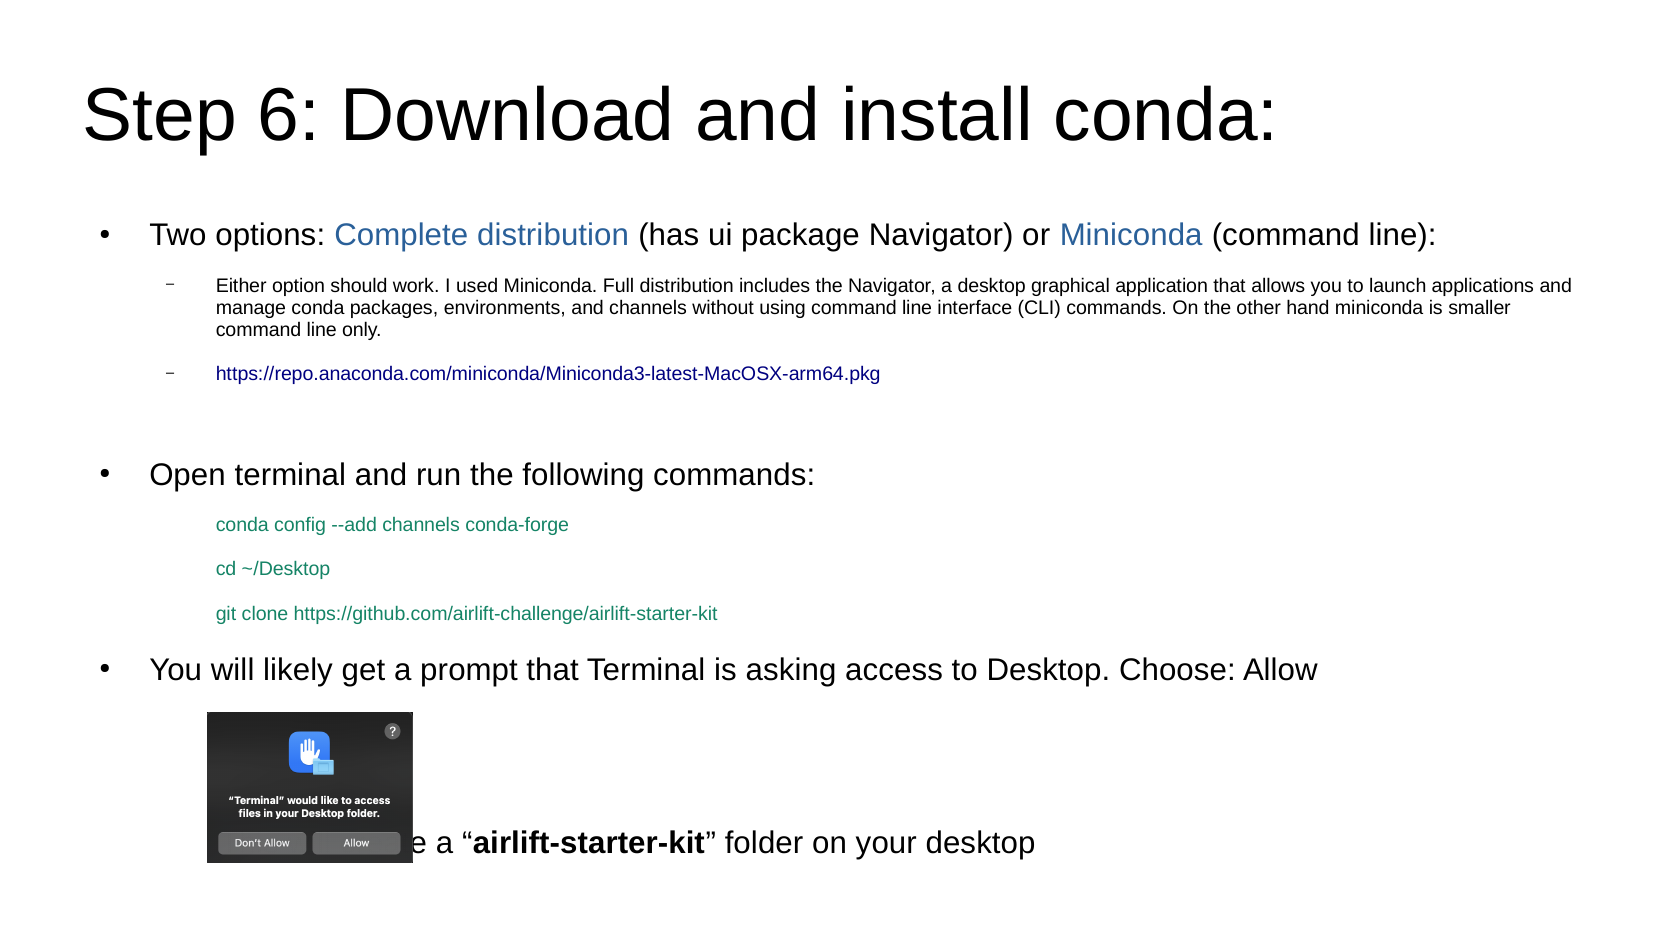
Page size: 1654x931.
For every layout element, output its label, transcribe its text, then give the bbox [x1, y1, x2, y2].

list Two options: Complete distribution (has ui package Navigator) or Miniconda (command line): Either option should work. I used Miniconda. Full distribution includes the Navigator, a desktop graphical application that allows you to launch applications and manage conda packages, environments, and channels without using command line interface (CLI) commands. On the other hand miniconda is smaller command line only. https://repo.anaconda.com/miniconda/Miniconda3-latest-MacOSX-arm64.pkg Open terminal and run the following commands: conda config --add channels conda-forge cd ~/Desktop git clone https://github.com/airlift-challenge/airlift-starter-kit You will likely get a prompt that Terminal is asking access to Desktop. Choose: Allow This will create a “airlift-starter-kit” folder on your desktop [82, 217, 1571, 863]
title Step 6: Download and install conda: [82, 37, 1571, 193]
picture [207, 712, 413, 863]
